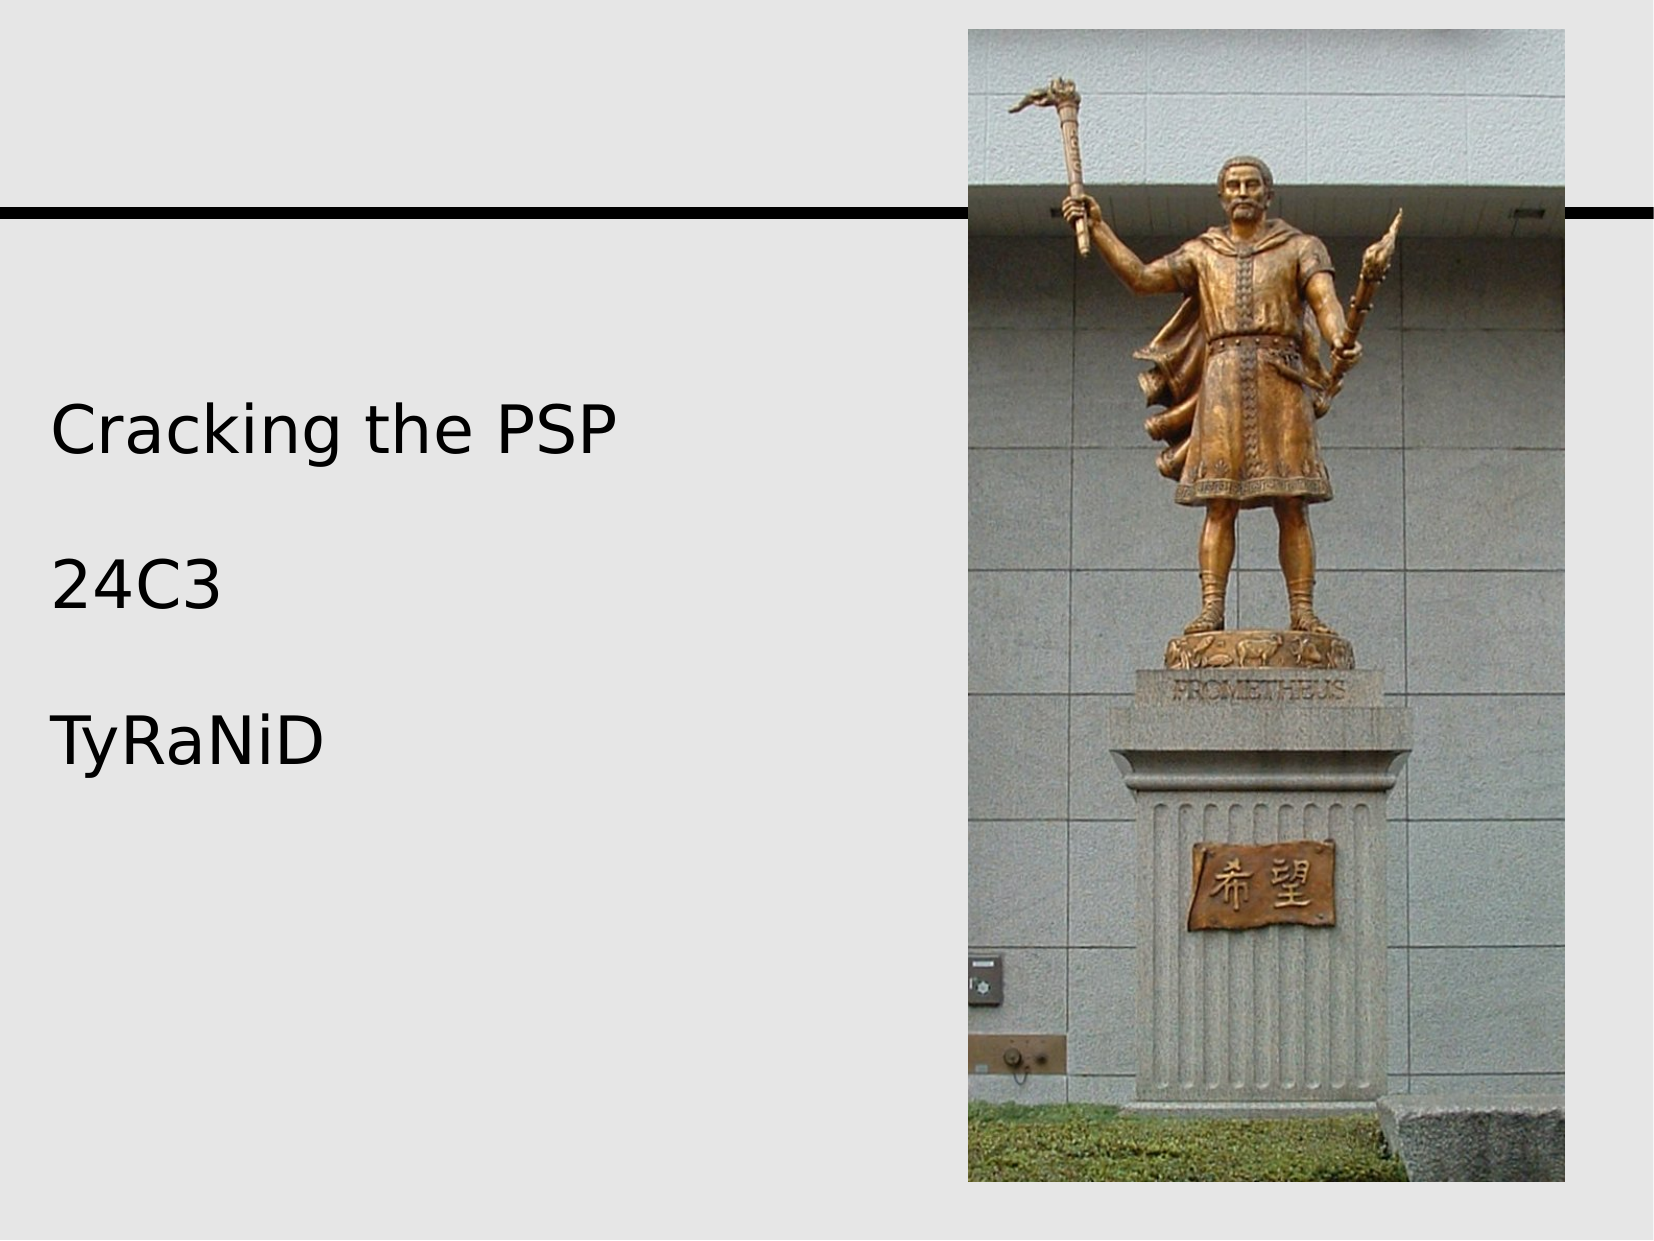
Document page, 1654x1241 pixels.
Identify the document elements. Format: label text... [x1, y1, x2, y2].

picture [968, 29, 1565, 1182]
text_box Cracking the PSP 24C3 TyRaNiD [35, 383, 634, 788]
